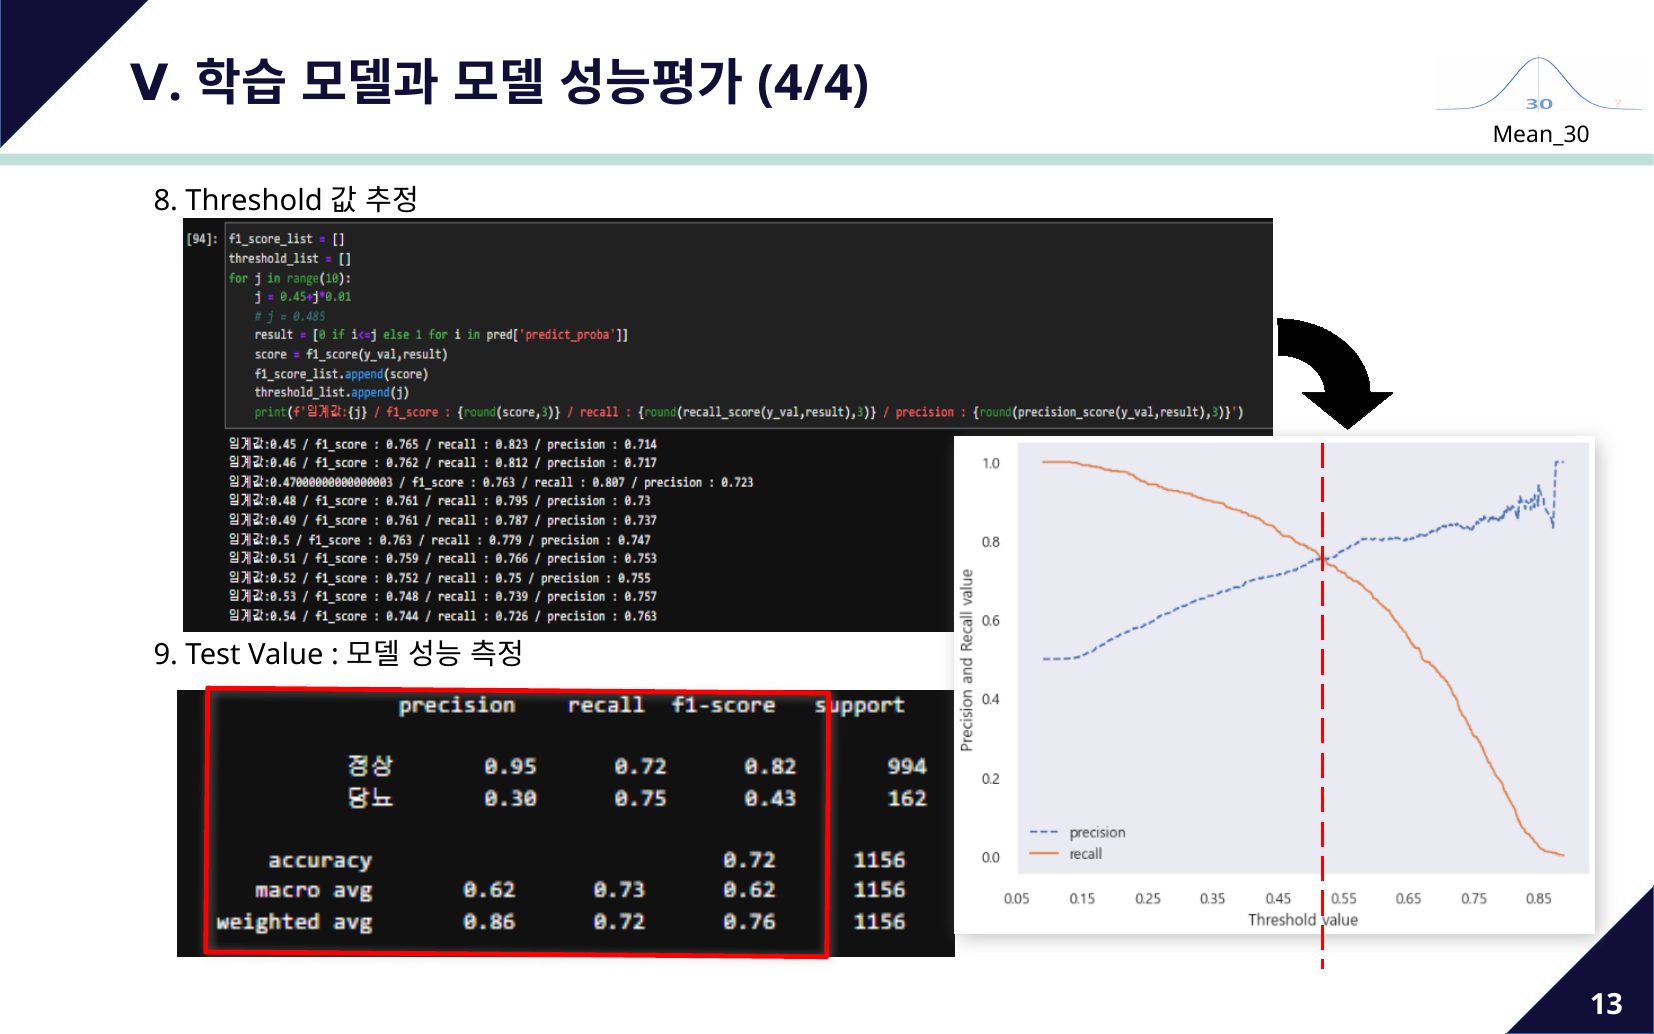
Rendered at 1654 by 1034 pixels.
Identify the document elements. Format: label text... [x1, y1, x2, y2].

title Ⅴ. 학습 모델과 모델 성능평가 (4/4) [129, 41, 1619, 148]
text_box <숫자> [1556, 981, 1654, 1025]
picture [214, 696, 824, 953]
text_box Mean_30 [1446, 118, 1636, 148]
picture [1434, 55, 1642, 113]
picture [177, 690, 206, 957]
text_box [1277, 318, 1393, 430]
list 8. Threshold 값 추정 9. Test Value : 모델 성능 측정 [82, 177, 1571, 975]
picture [183, 218, 1595, 957]
